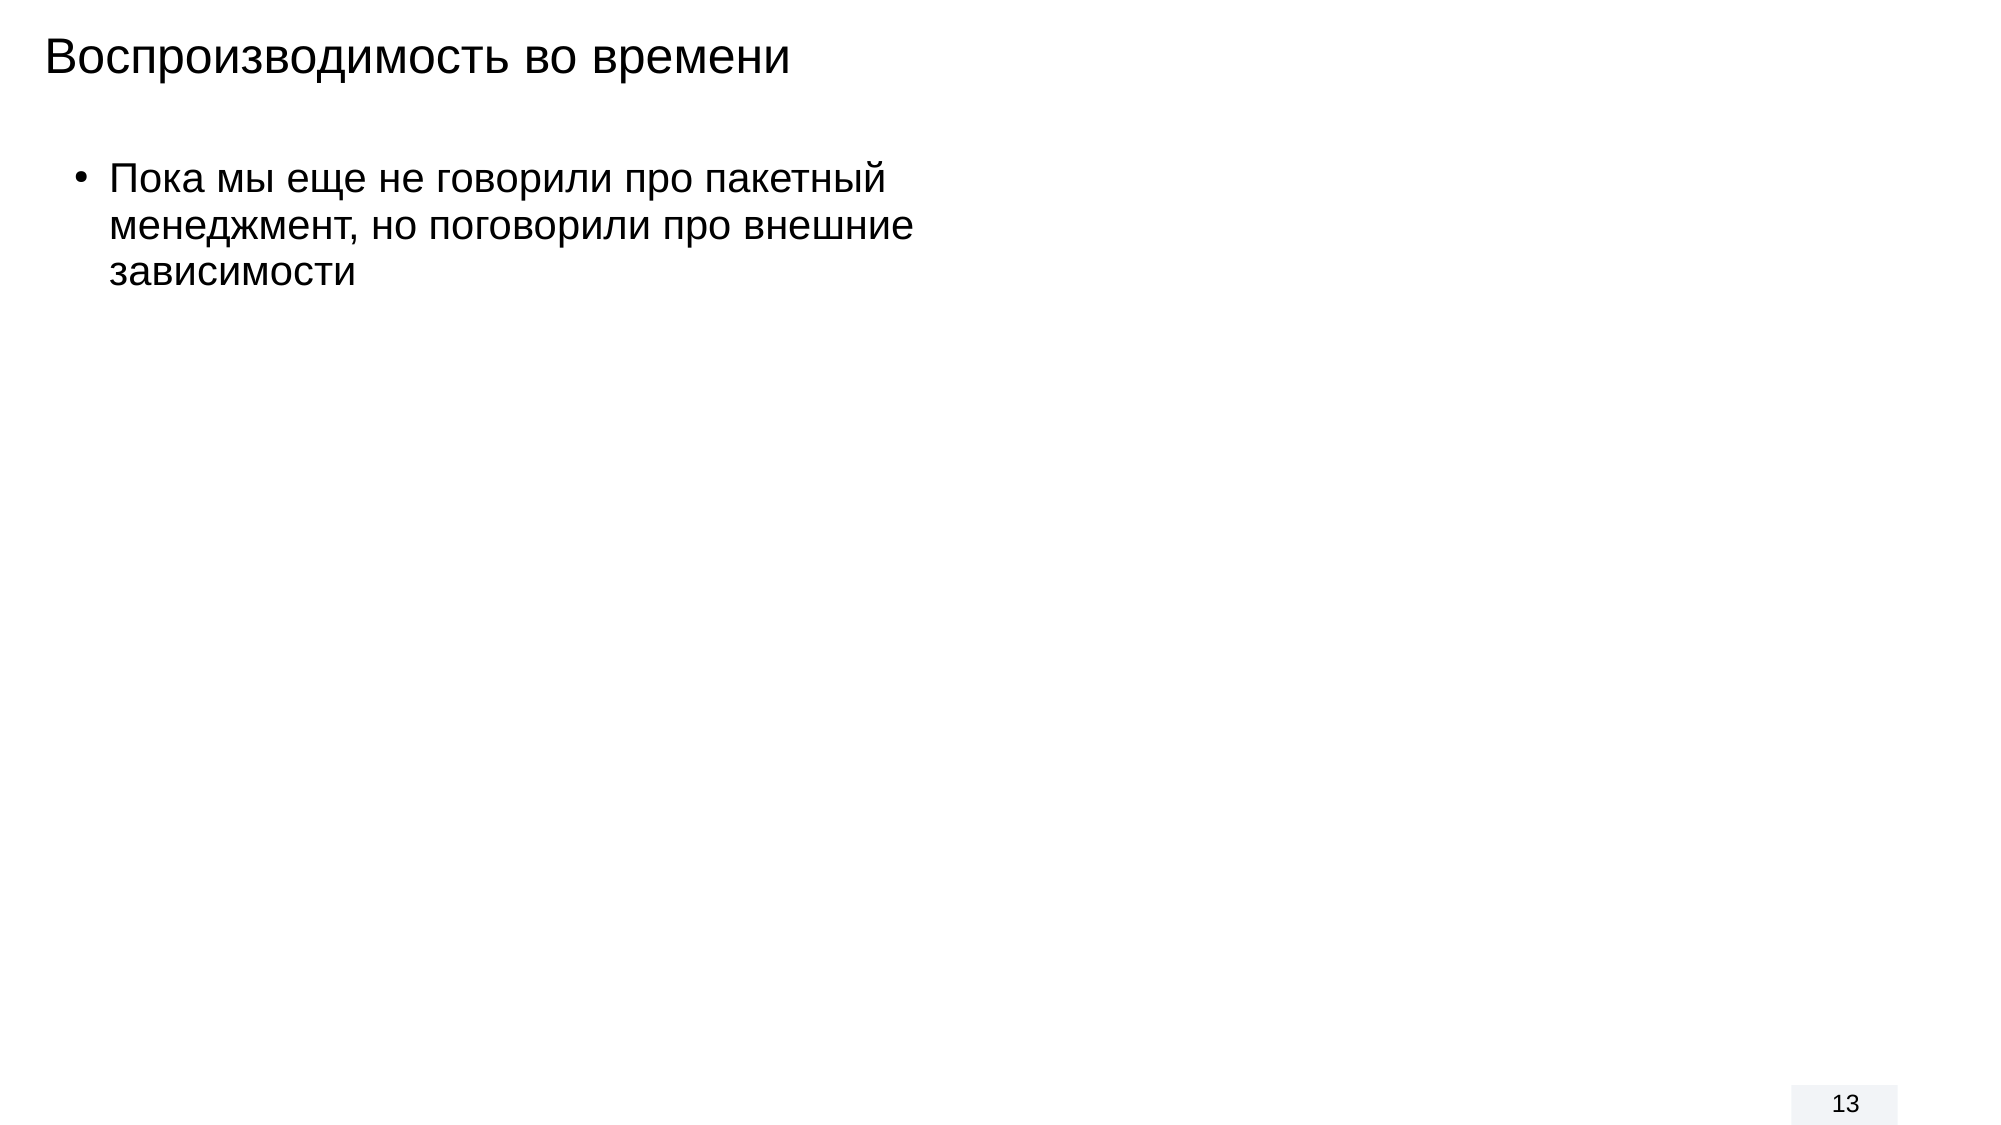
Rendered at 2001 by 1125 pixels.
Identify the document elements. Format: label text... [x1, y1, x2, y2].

text_box Воспроизводимость во времени [29, 21, 1595, 93]
text_box Пока мы еще не говорили про пакетный менеджмент, но поговорили про внешние зависимости [59, 147, 945, 597]
text_box <number> [1817, 1082, 1961, 1125]
